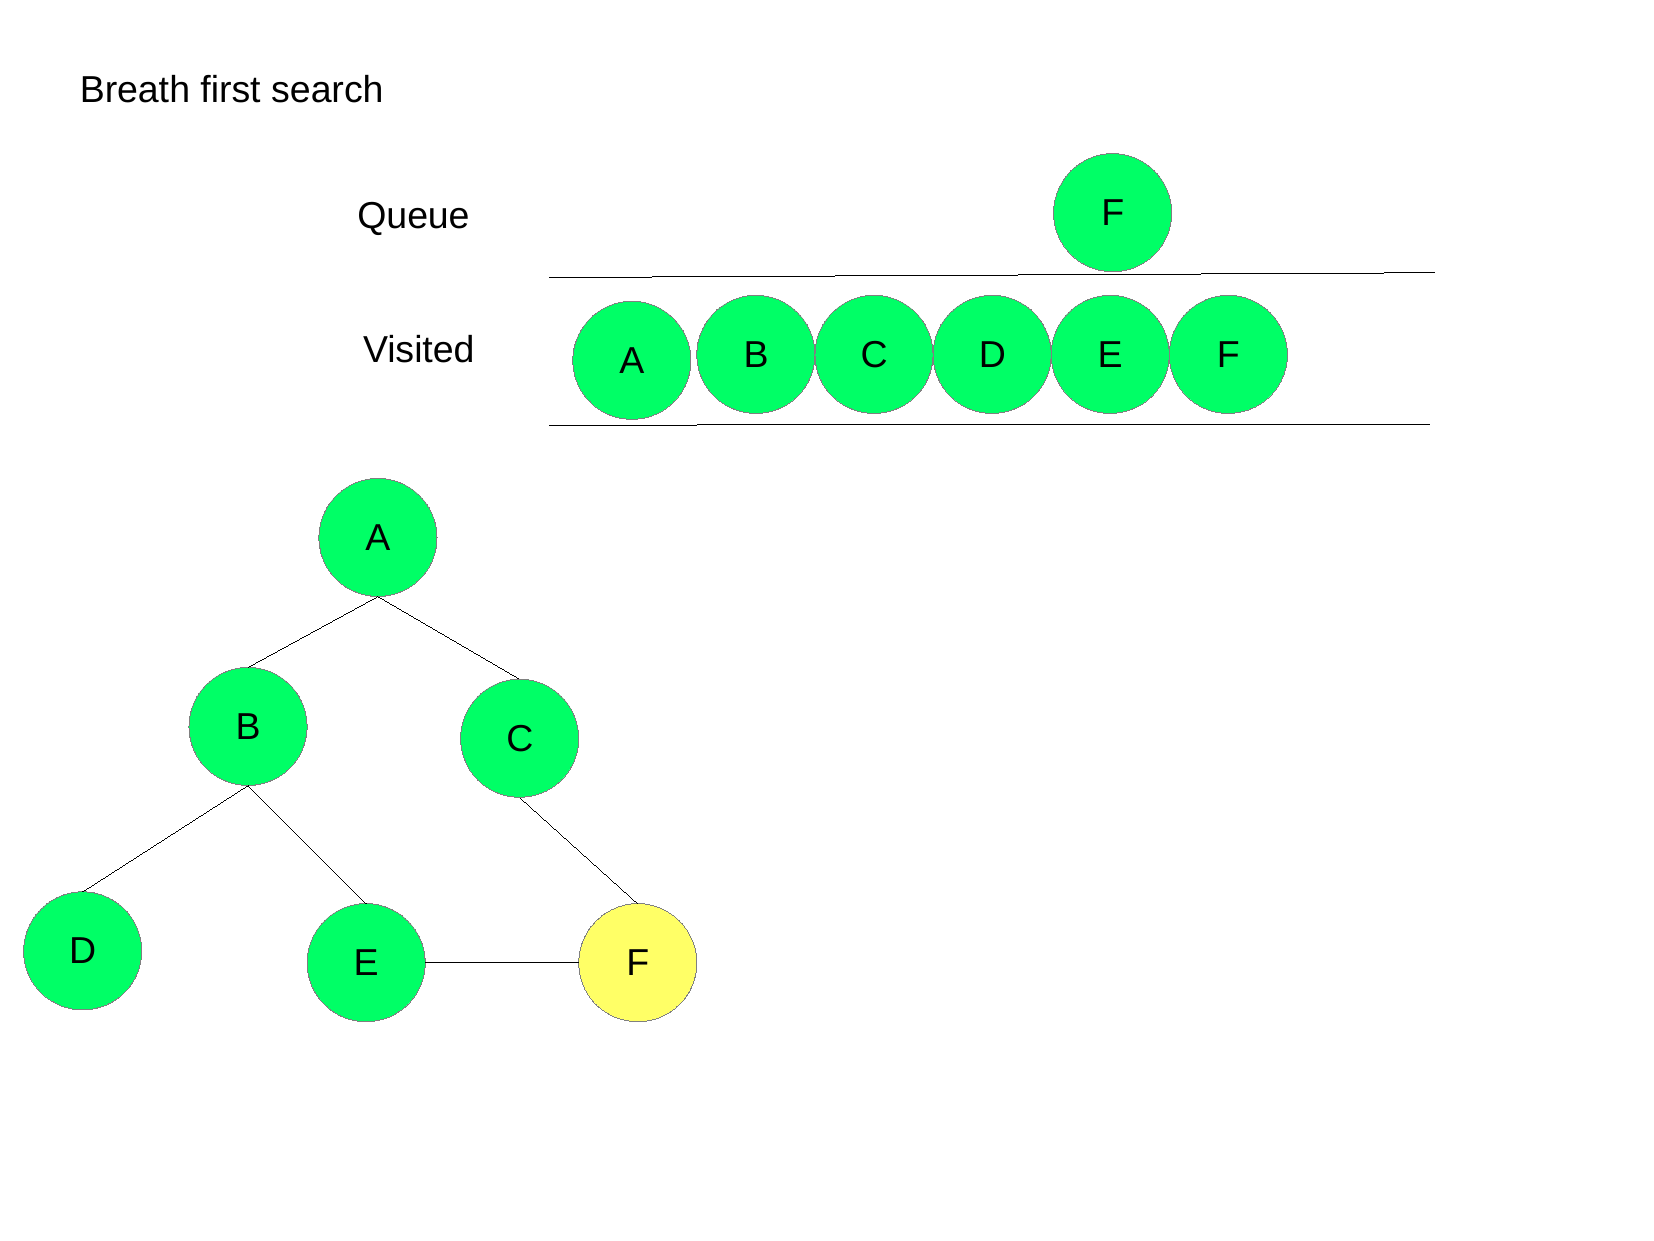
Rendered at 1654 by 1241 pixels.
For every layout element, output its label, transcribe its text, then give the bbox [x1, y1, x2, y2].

text_box Visited [348, 321, 585, 378]
text_box B [696, 295, 815, 414]
text_box C [814, 295, 933, 414]
text_box D [933, 295, 1051, 414]
text_box A [318, 478, 438, 597]
text_box C [460, 679, 579, 798]
text_box B [188, 667, 308, 786]
text_box Queue [342, 186, 508, 249]
text_box E [307, 903, 426, 1022]
text_box F [1053, 153, 1172, 272]
text_box F [578, 903, 697, 1022]
text_box Breath first search [59, 54, 851, 166]
text_box E [1051, 295, 1169, 414]
text_box F [1169, 295, 1288, 414]
text_box D [23, 891, 142, 1010]
text_box A [572, 301, 691, 420]
